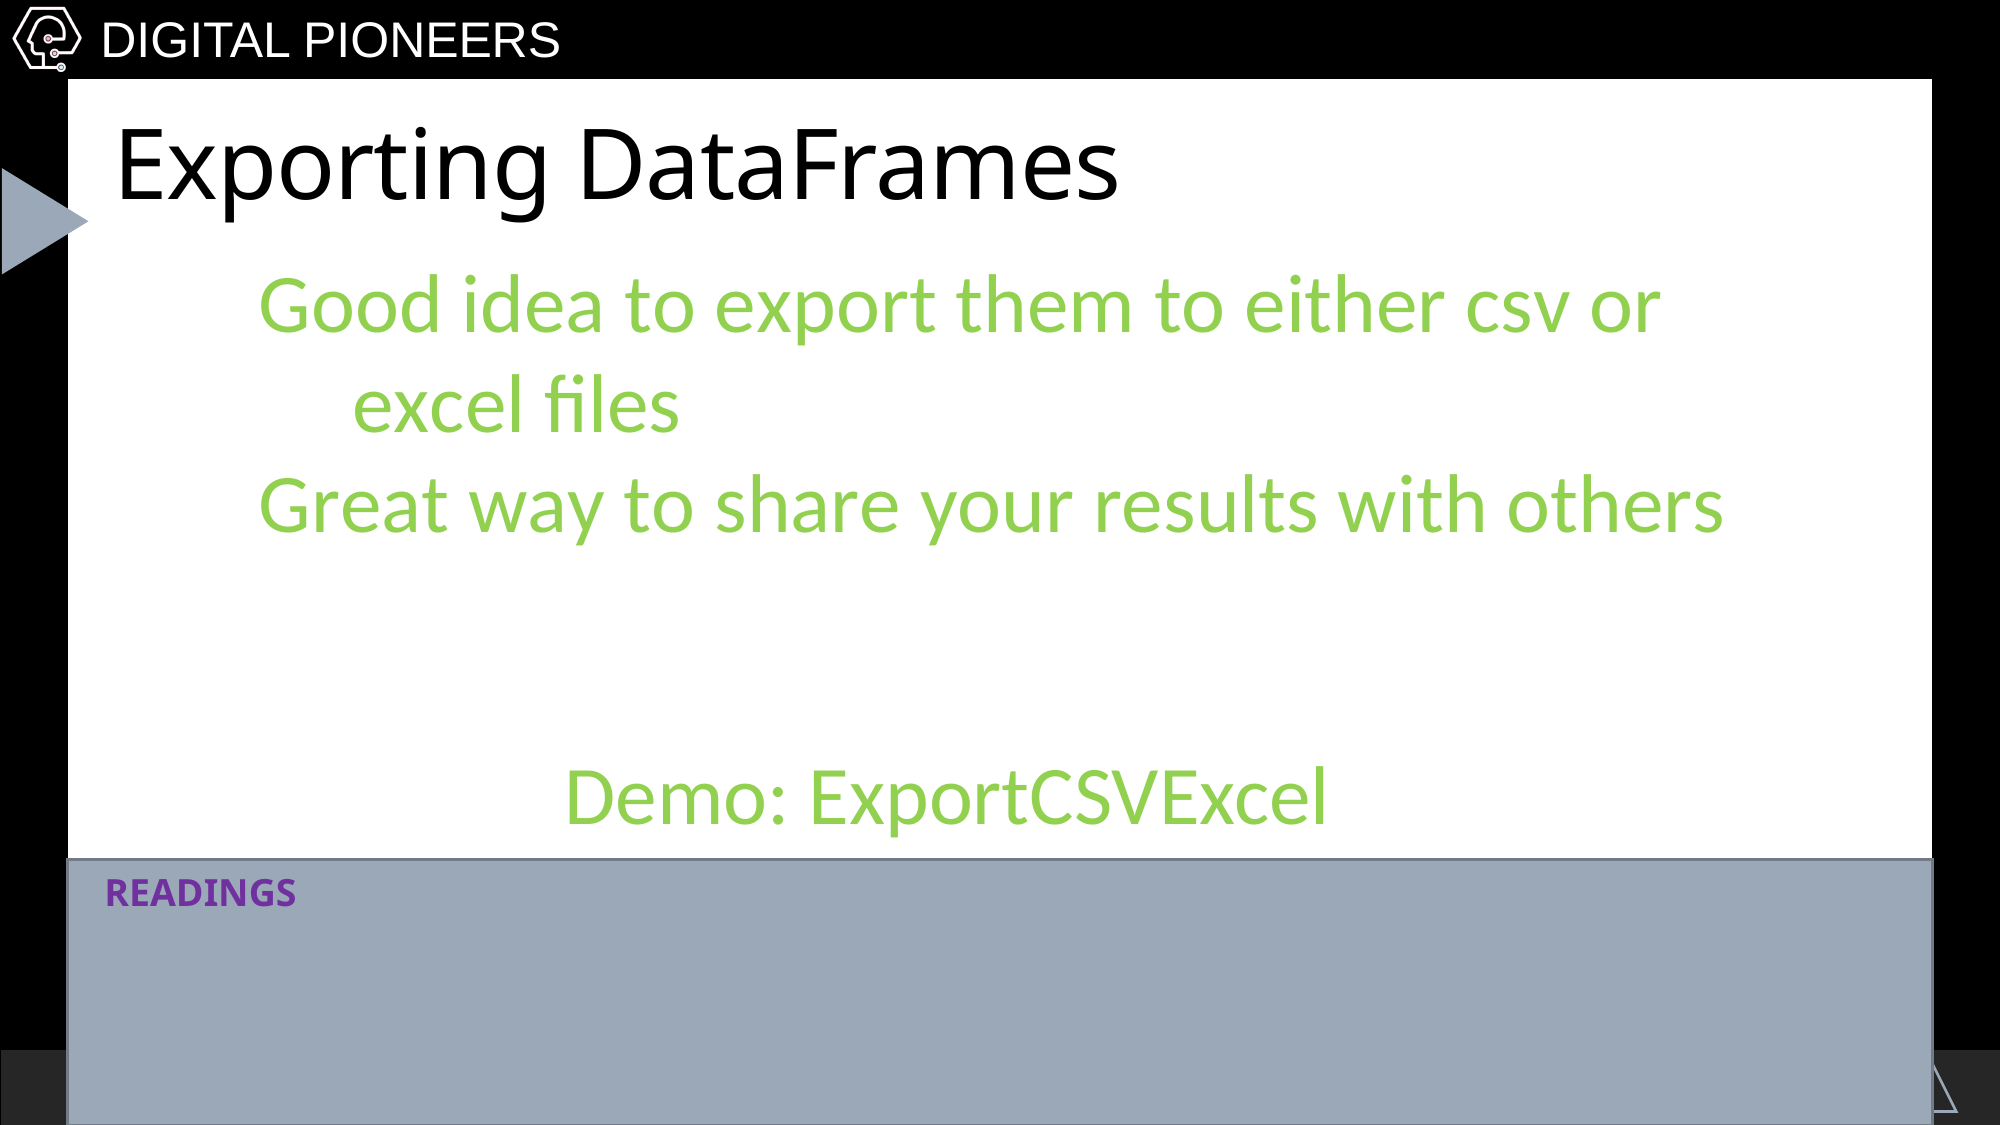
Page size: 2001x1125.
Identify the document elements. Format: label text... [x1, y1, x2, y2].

text_box DIGITAL PIONEERS [85, 0, 596, 76]
picture [7, 5, 85, 73]
text_box READINGS [89, 861, 326, 922]
text_box Good idea to export them to either csv or excel files Great way to share your results with others [150, 242, 1749, 662]
text_box Demo: ExportCSVExcel [82, 733, 1813, 850]
title Exporting DataFrames [98, 93, 1813, 243]
text_box [68, 860, 1933, 1125]
